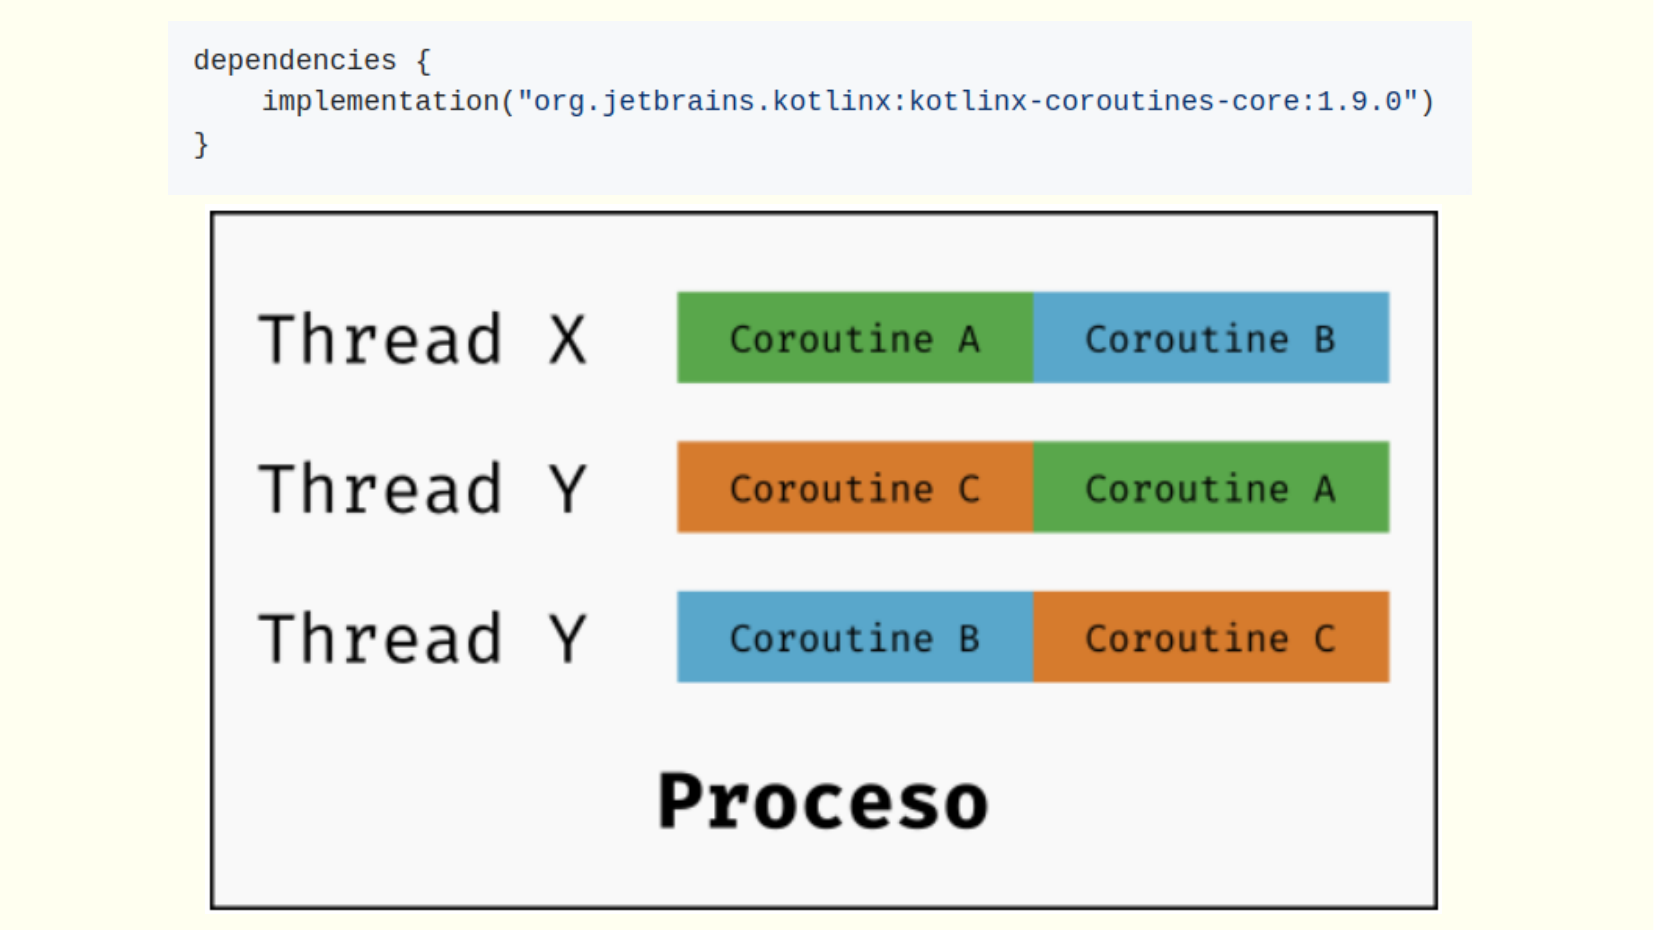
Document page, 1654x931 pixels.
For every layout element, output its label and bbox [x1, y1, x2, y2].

picture [205, 204, 1442, 914]
picture [168, 21, 1472, 195]
